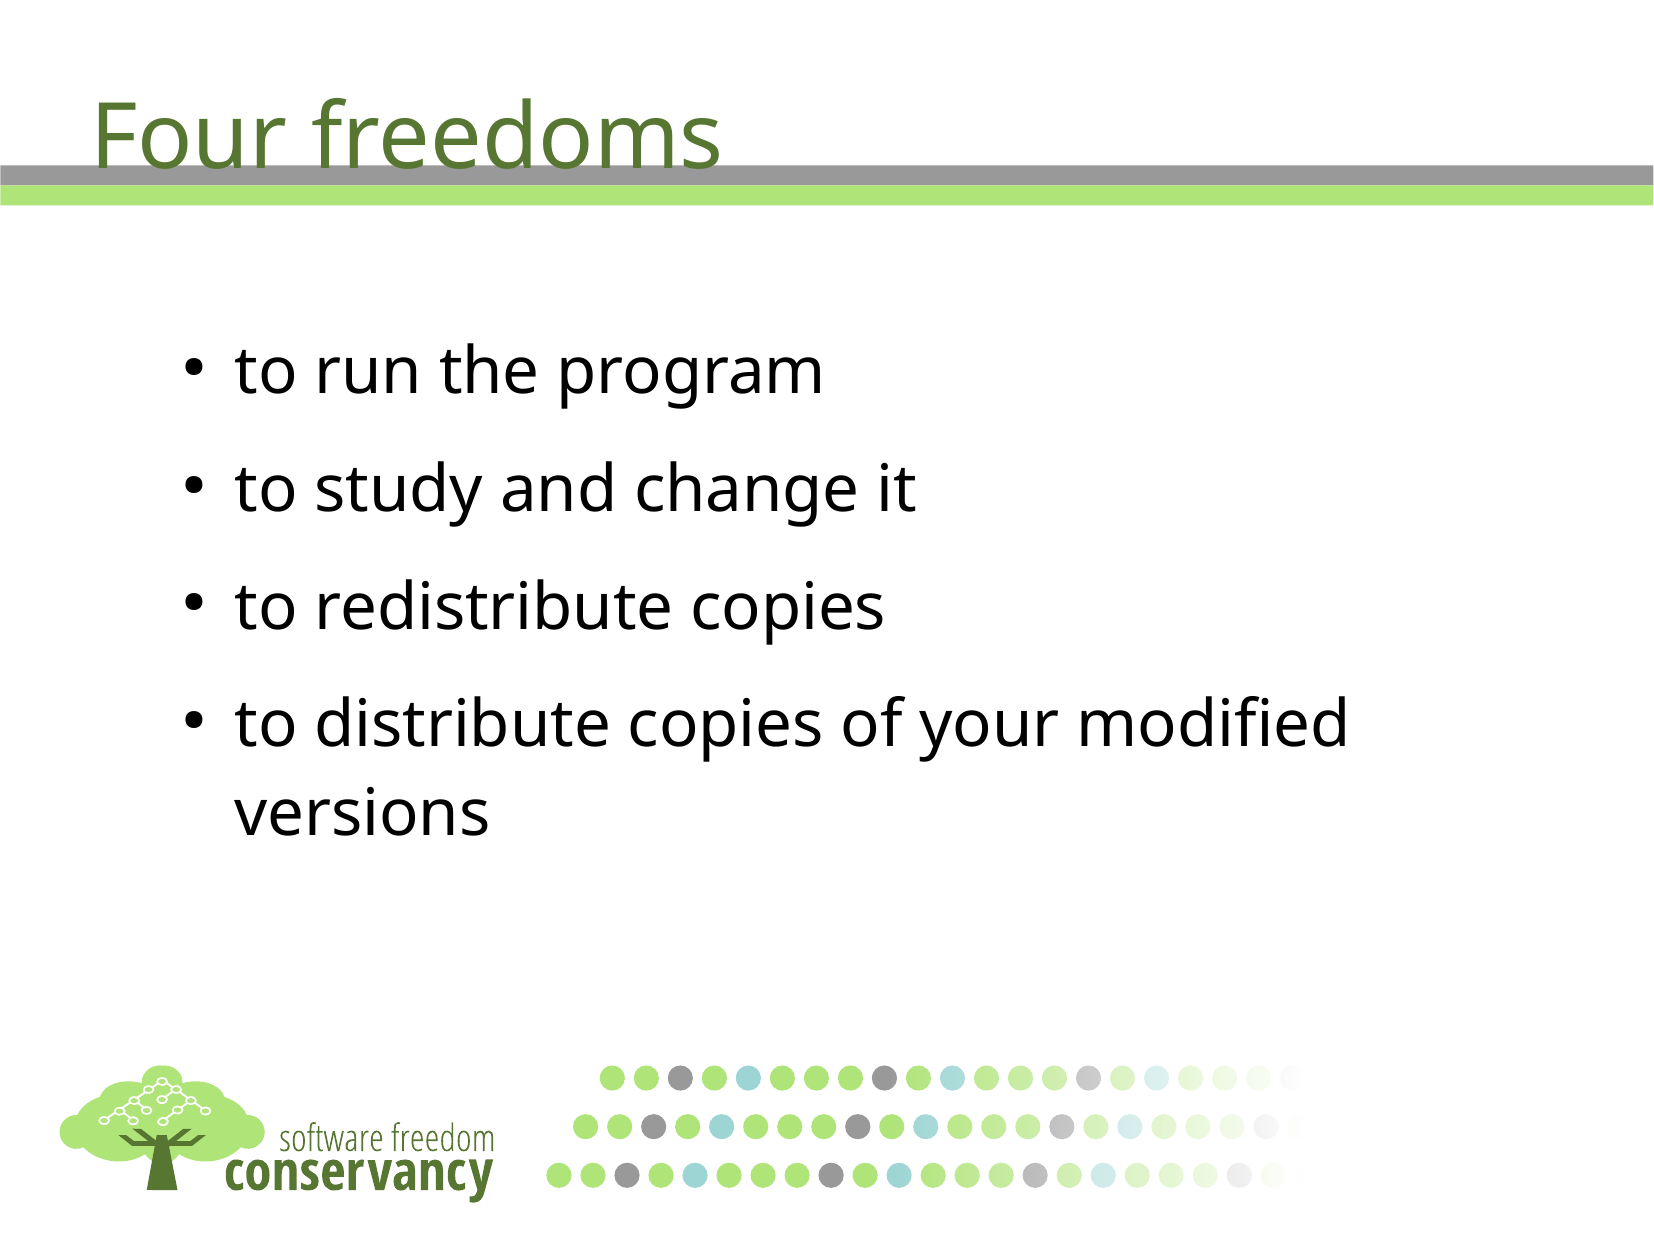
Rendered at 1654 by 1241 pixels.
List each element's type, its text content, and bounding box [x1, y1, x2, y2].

text_box Four freedoms [90, 25, 1516, 241]
list to run the program to study and change it to redistribute copies to distribute copies of your modified versions [165, 324, 1441, 856]
